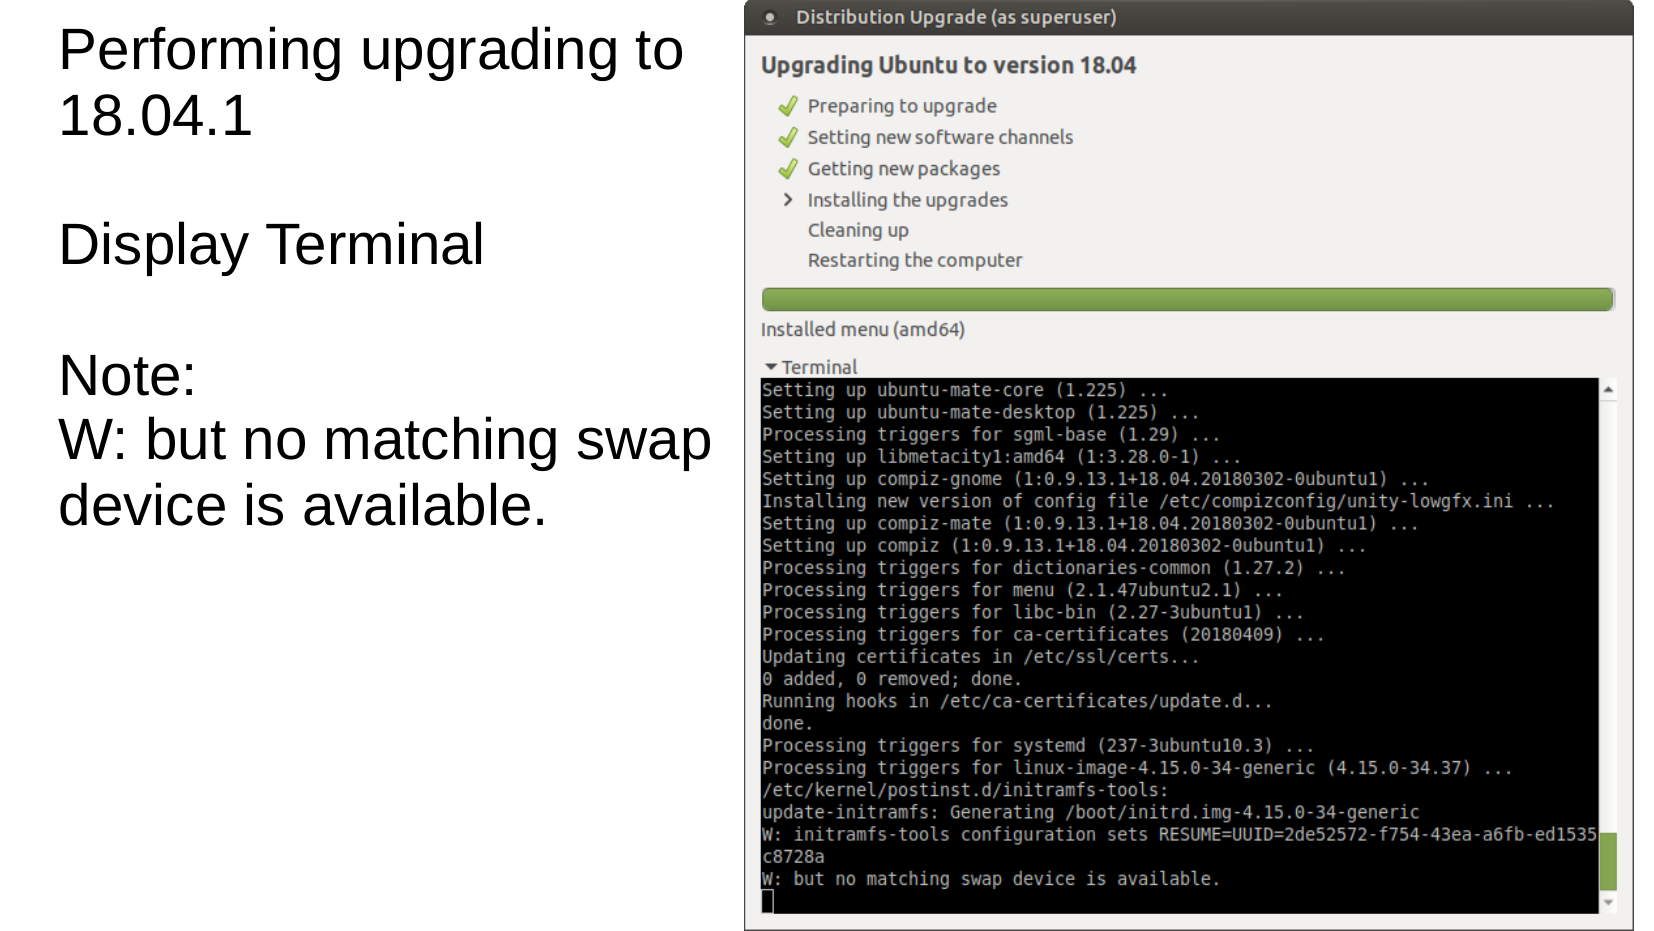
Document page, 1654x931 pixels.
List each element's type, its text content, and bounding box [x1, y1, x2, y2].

title Performing upgrading to 18.04.1 Display Terminal Note: W: but no matching swap device is available. [23, 17, 738, 603]
picture [744, 0, 1634, 931]
